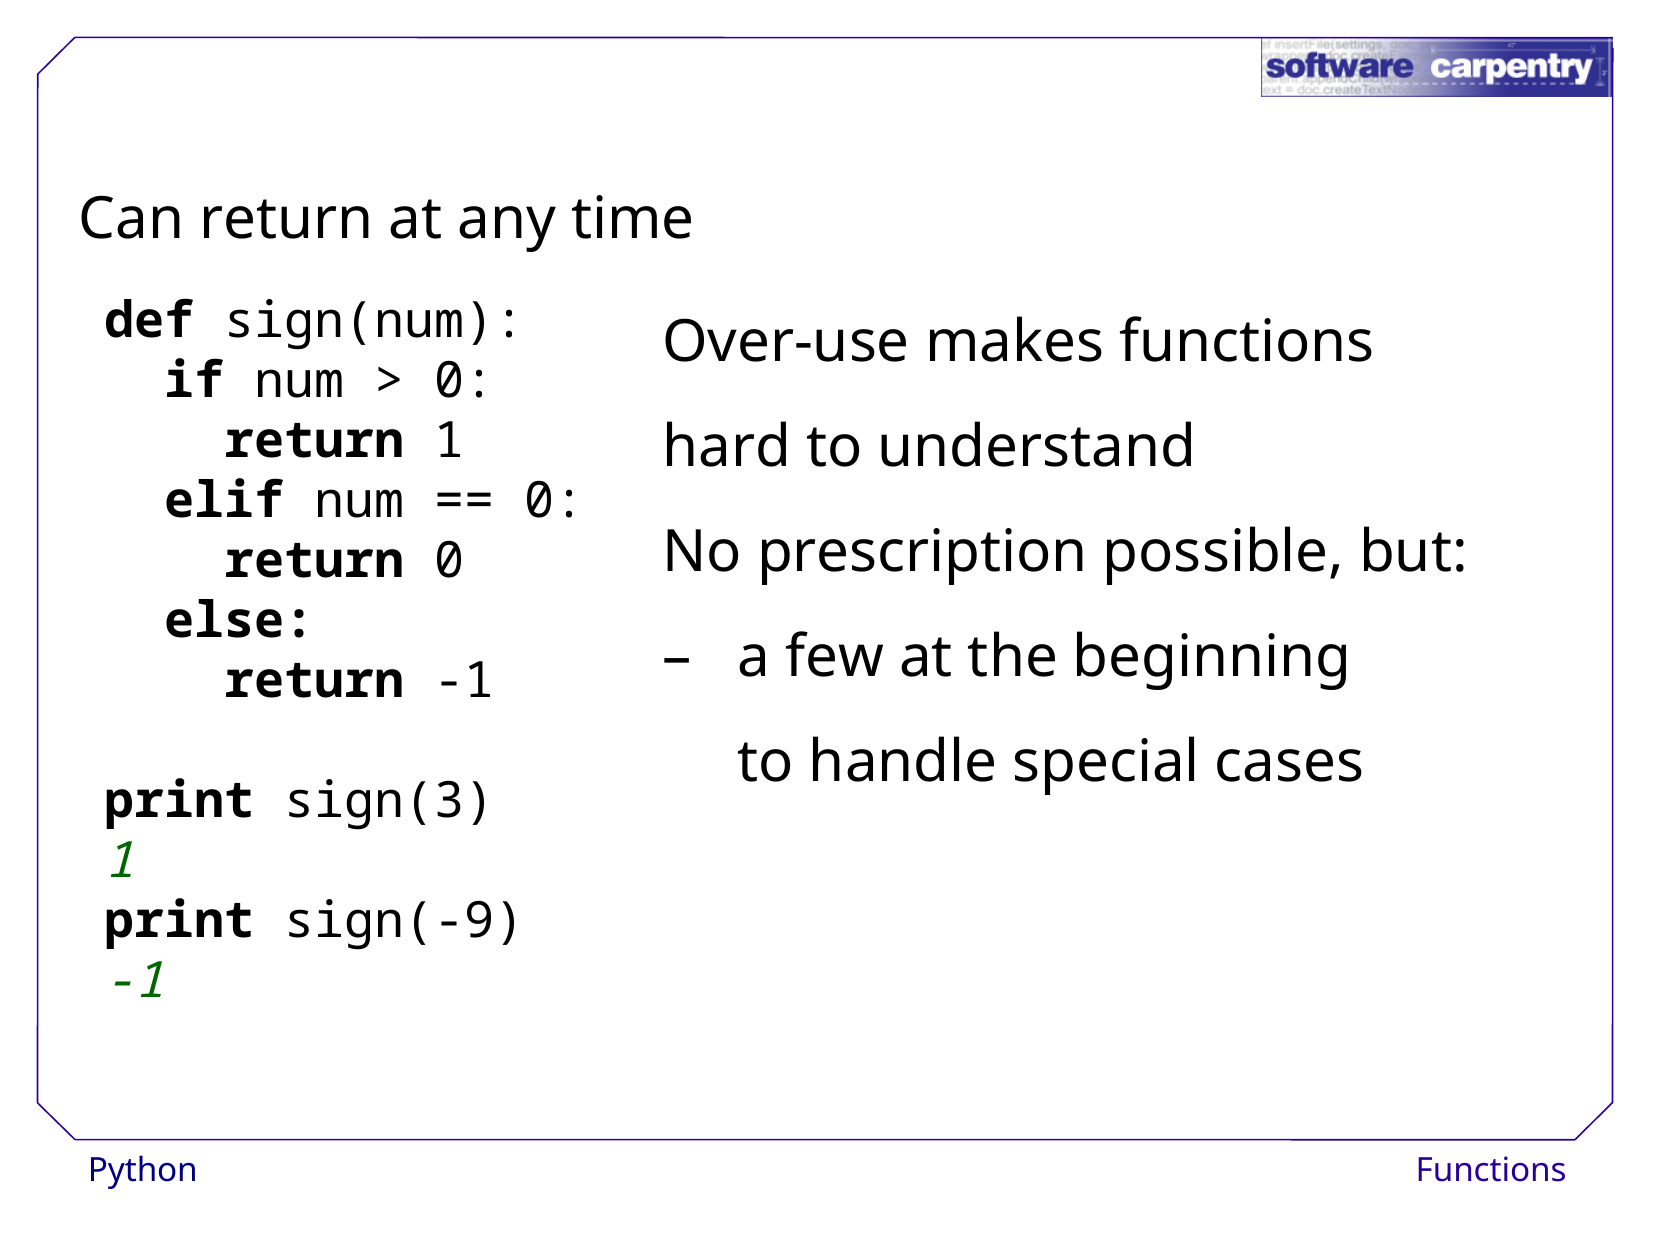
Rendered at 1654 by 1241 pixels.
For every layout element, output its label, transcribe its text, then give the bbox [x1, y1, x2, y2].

text_box Over-use makes functions hard to understand No prescription possible, but: – a few at the beginning to handle special cases [647, 260, 1633, 802]
text_box def sign(num): if num > 0: return 1 elif num == 0: return 0 else: return -1 print sign(3) 1 print sign(-9) -1 [89, 279, 667, 1093]
text_box Can return at any time [64, 138, 860, 259]
picture [1261, 39, 1613, 97]
